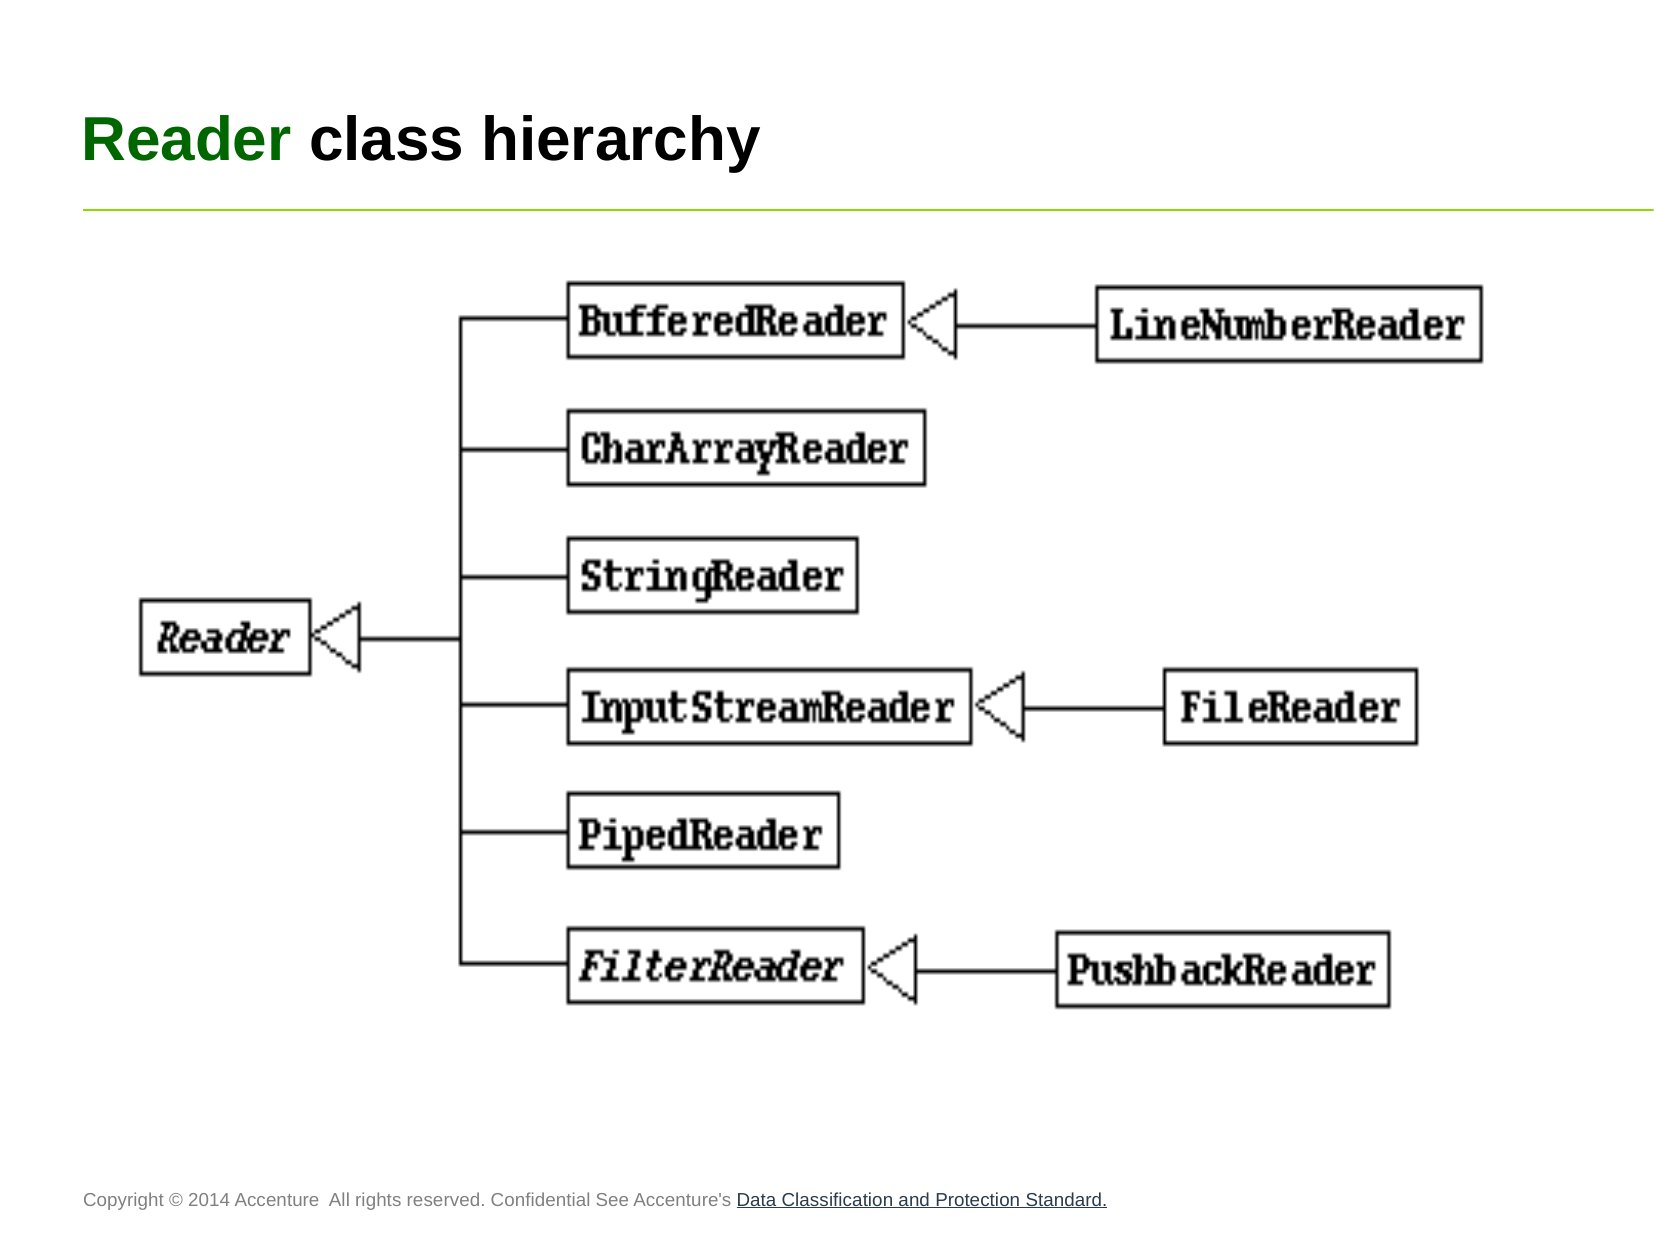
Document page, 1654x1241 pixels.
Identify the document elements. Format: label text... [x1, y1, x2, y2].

title Reader class hierarchy [81, 68, 1654, 211]
picture [82, 256, 1536, 1052]
